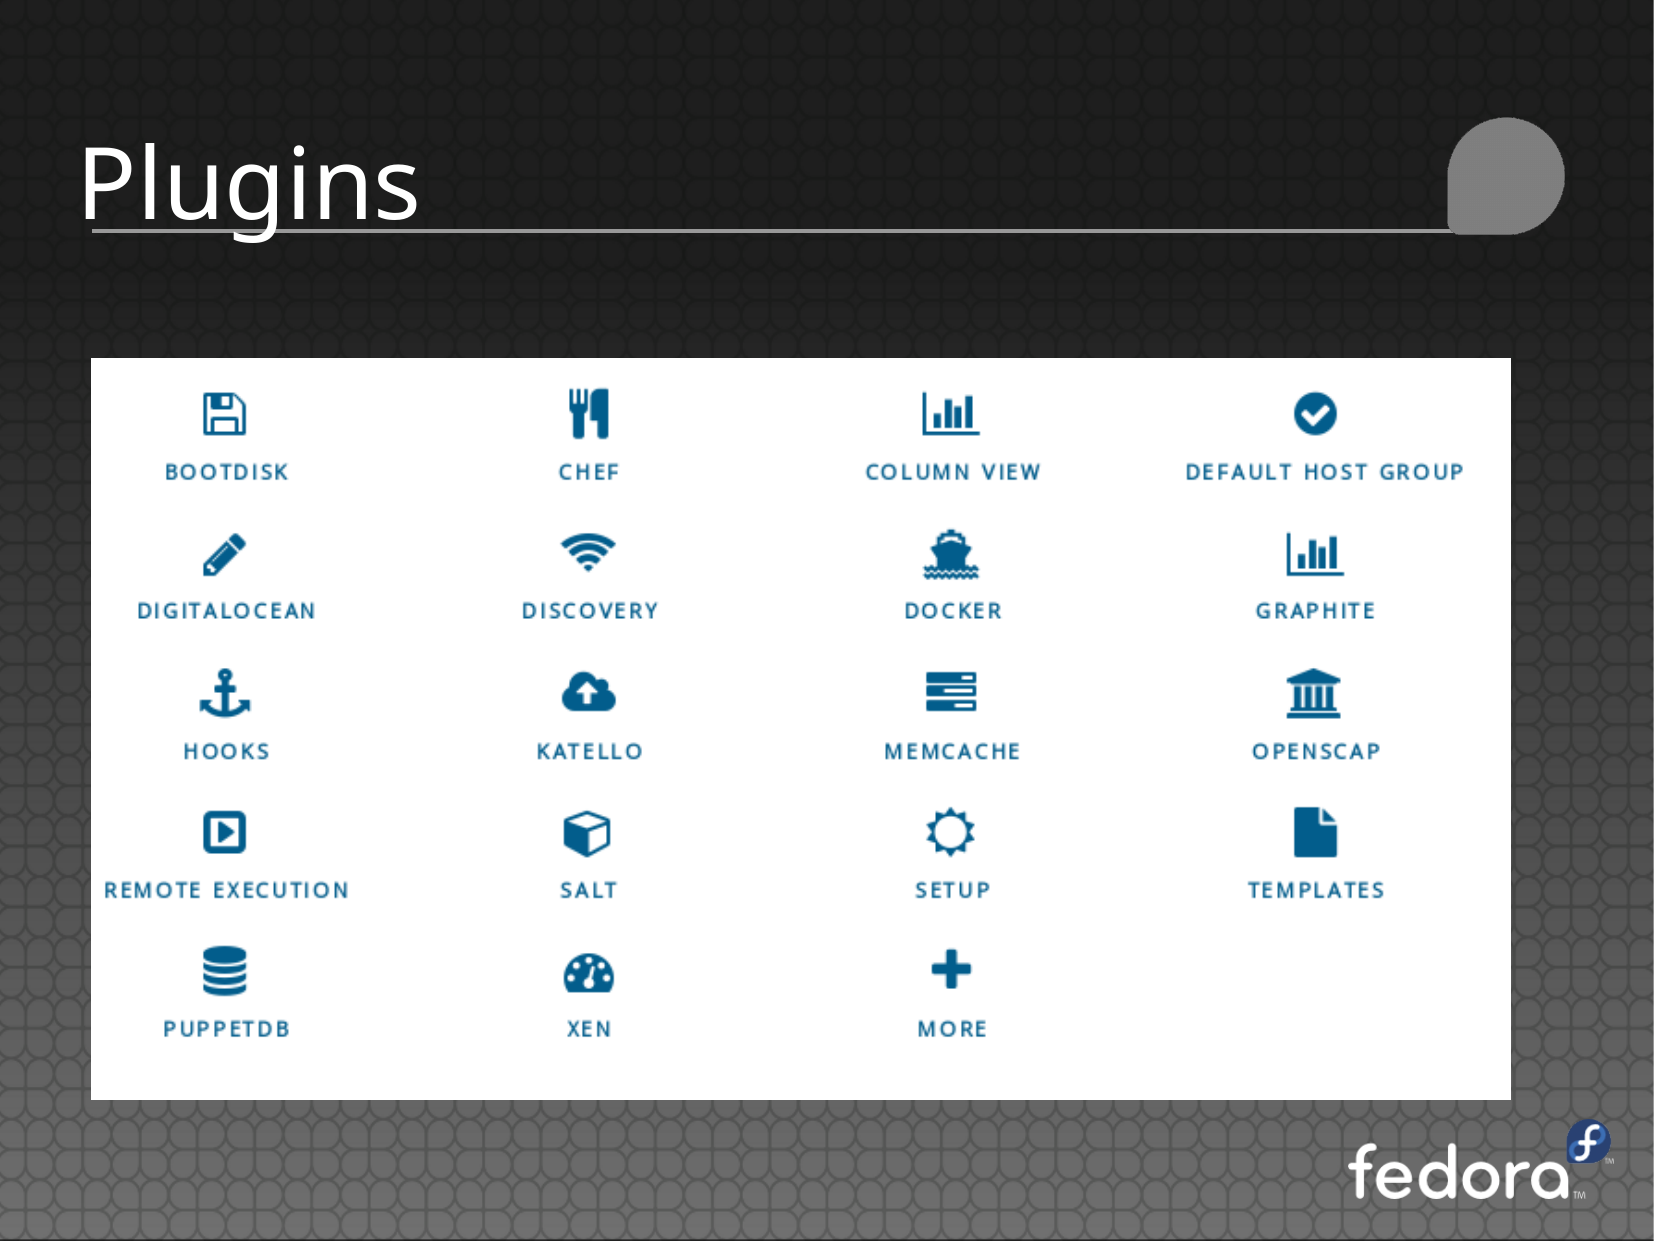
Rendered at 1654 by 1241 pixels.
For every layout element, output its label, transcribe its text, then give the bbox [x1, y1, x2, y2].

title Plugins [76, 112, 1566, 249]
picture [0, 0, 1654, 1241]
